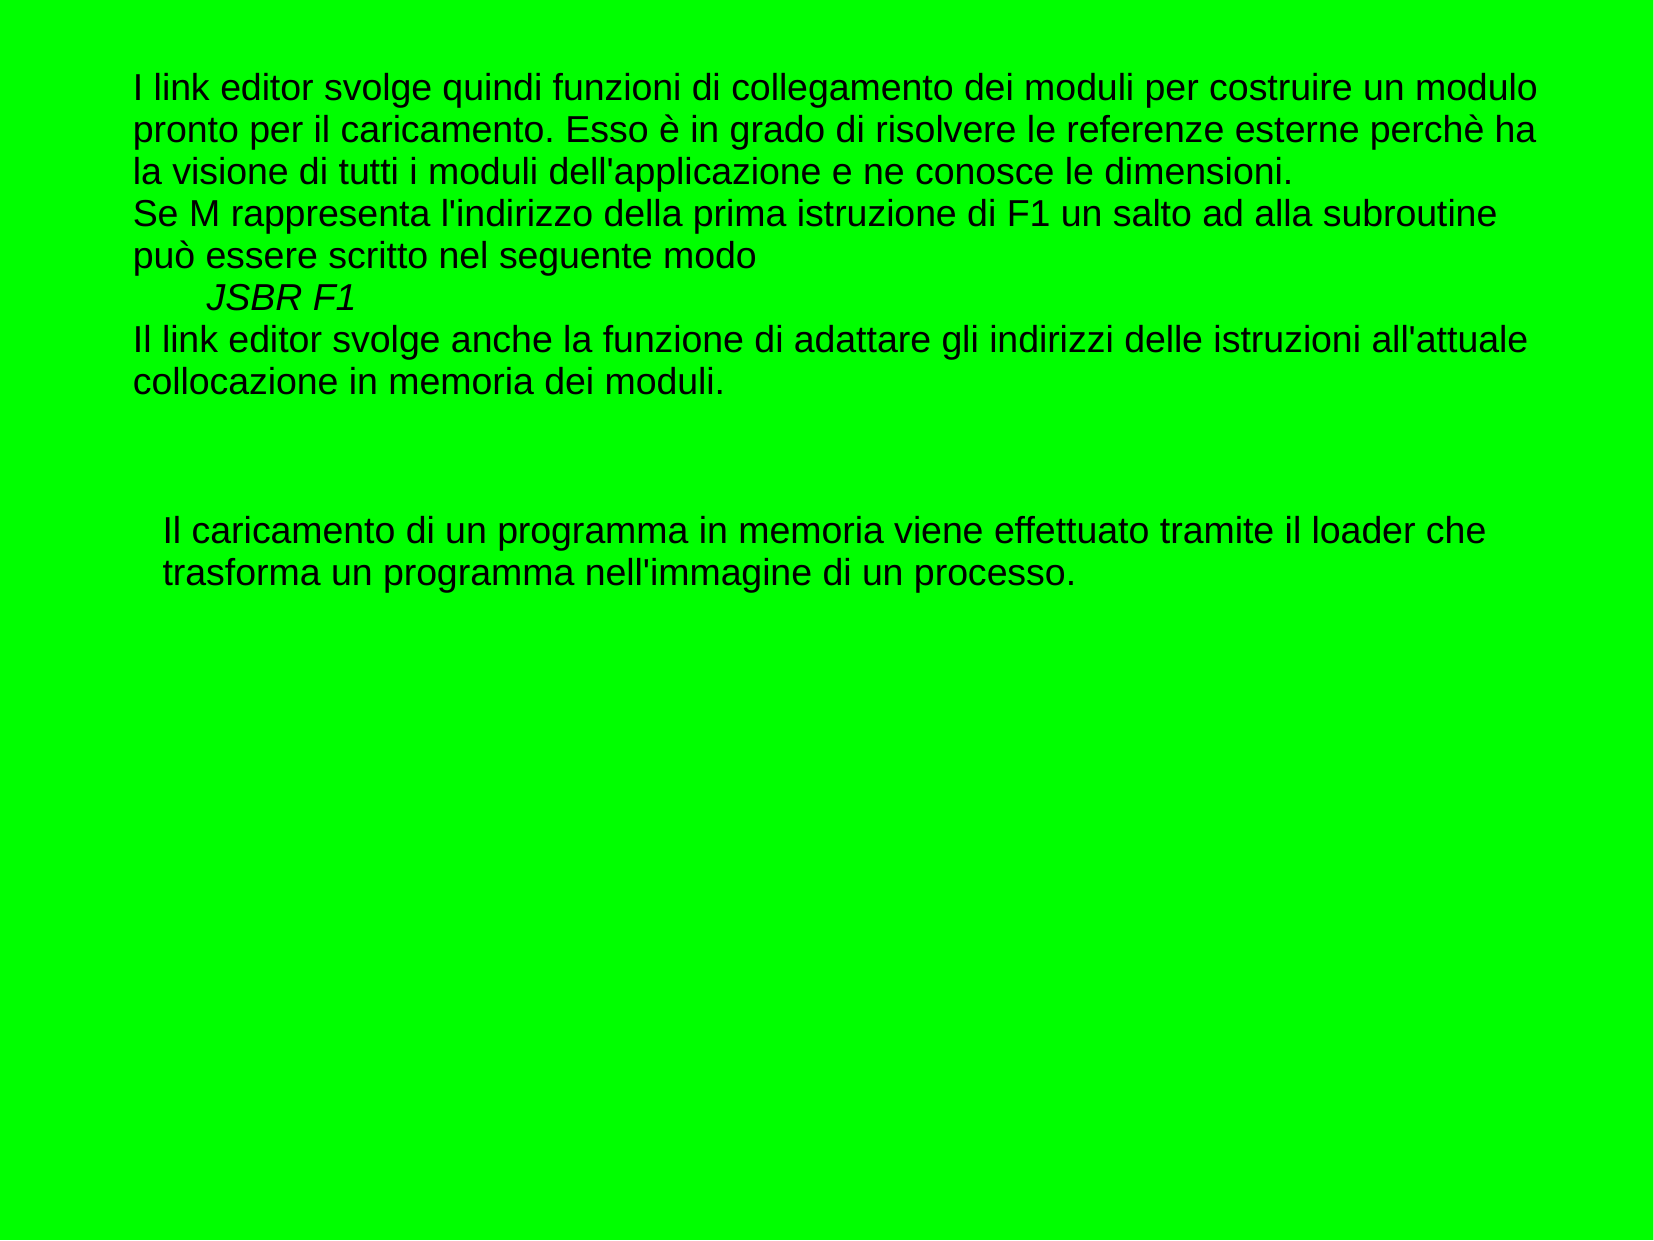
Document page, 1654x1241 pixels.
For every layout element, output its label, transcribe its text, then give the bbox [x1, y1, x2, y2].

text_box I link editor svolge quindi funzioni di collegamento dei moduli per costruire un modulo pronto per il caricamento. Esso è in grado di risolvere le referenze esterne perchè ha la visione di tutti i moduli dell'applicazione e ne conosce le dimensioni. Se M rappresenta l'indirizzo della prima istruzione di F1 un salto ad alla subroutine può essere scritto nel seguente modo JSBR F1 Il link editor svolge anche la funzione di adattare gli indirizzi delle istruzioni all'attuale collocazione in memoria dei moduli. [118, 59, 1565, 410]
text_box Il caricamento di un programma in memoria viene effettuato tramite il loader che trasforma un programma nell'immagine di un processo. [147, 501, 1506, 601]
